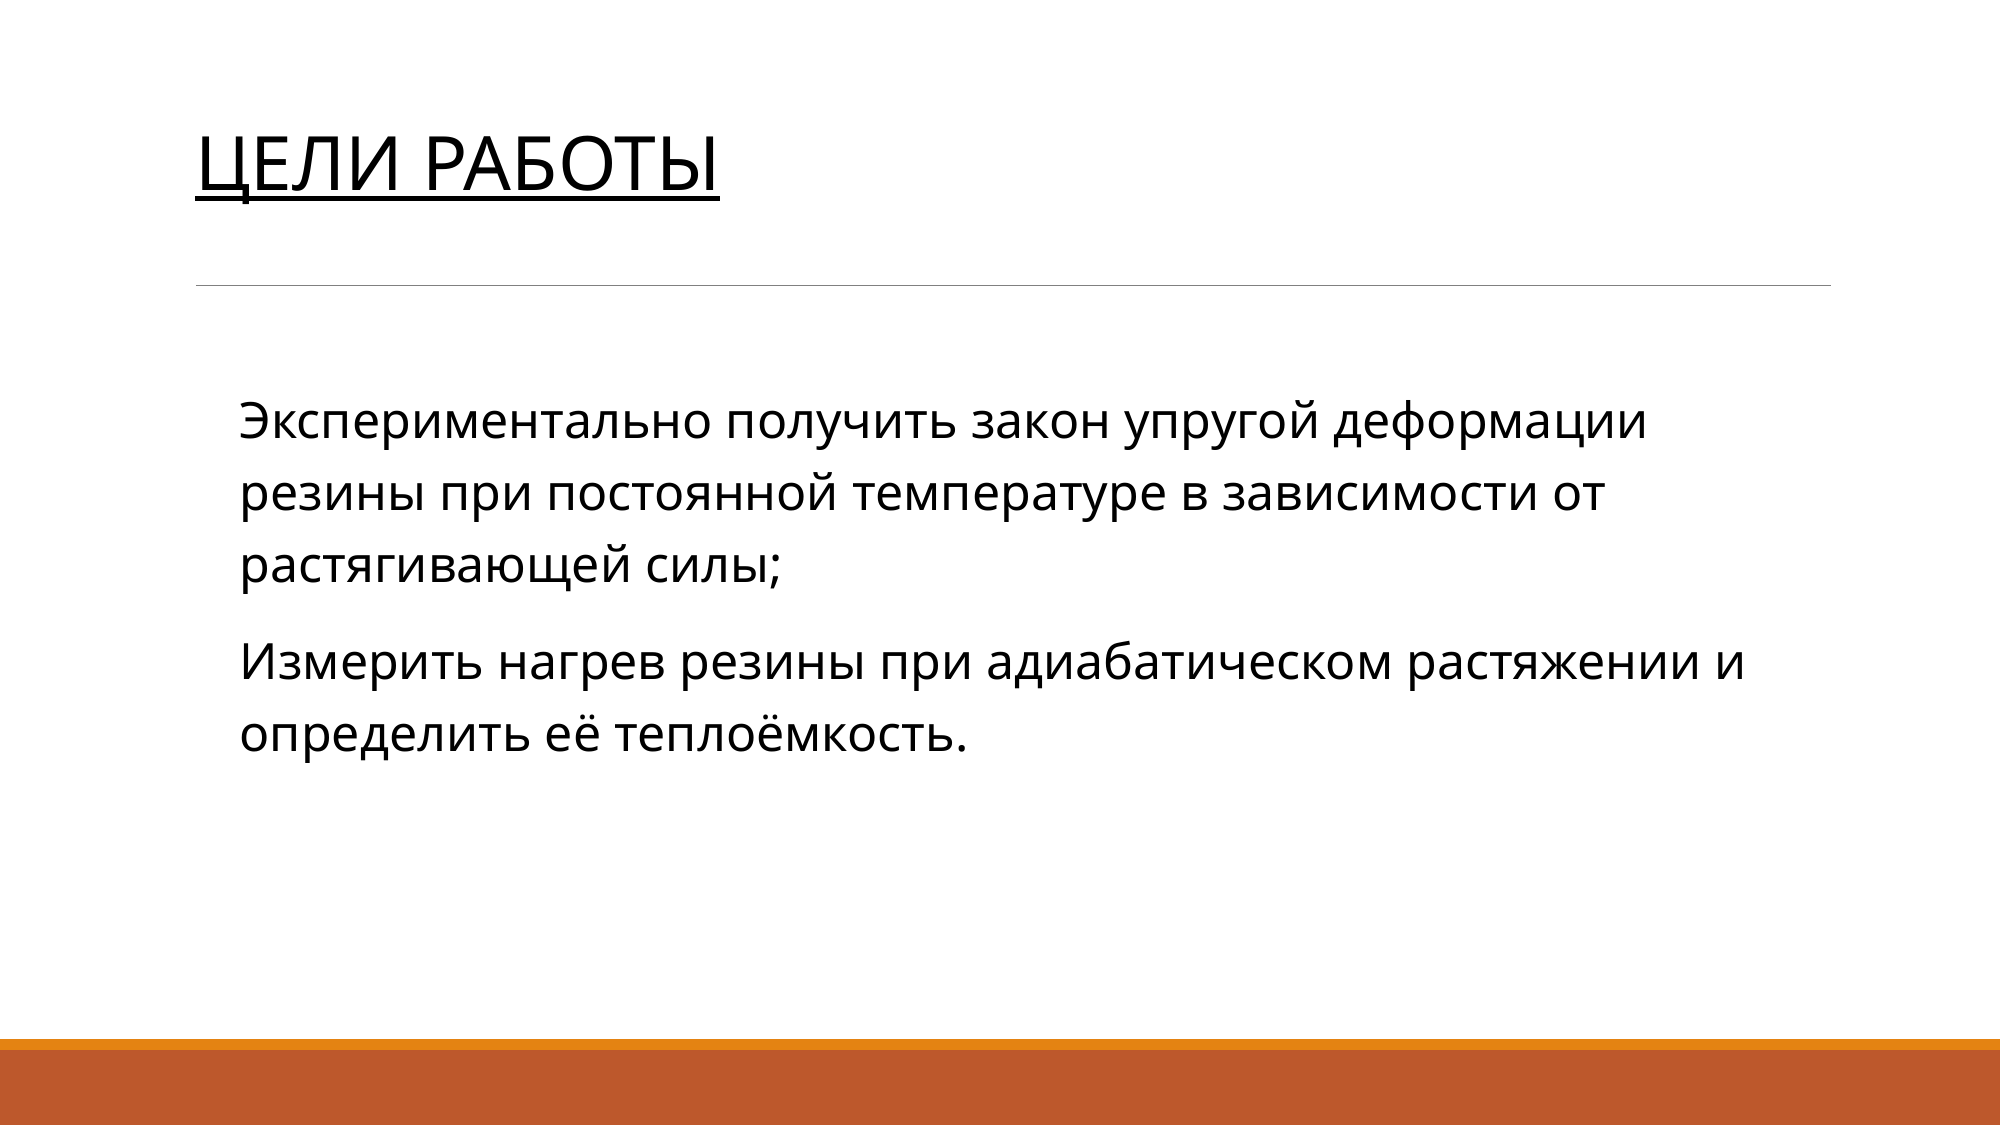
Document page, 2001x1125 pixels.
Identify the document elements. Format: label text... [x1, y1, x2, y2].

list Экспериментально получить закон упругой деформации резины при постоянной температуре в зависимости от растягивающей силы; Измерить нагрев резины при адиабатическом растяжении и определить её теплоёмкость. [187, 369, 1813, 950]
title Цели работы [180, 47, 1830, 285]
